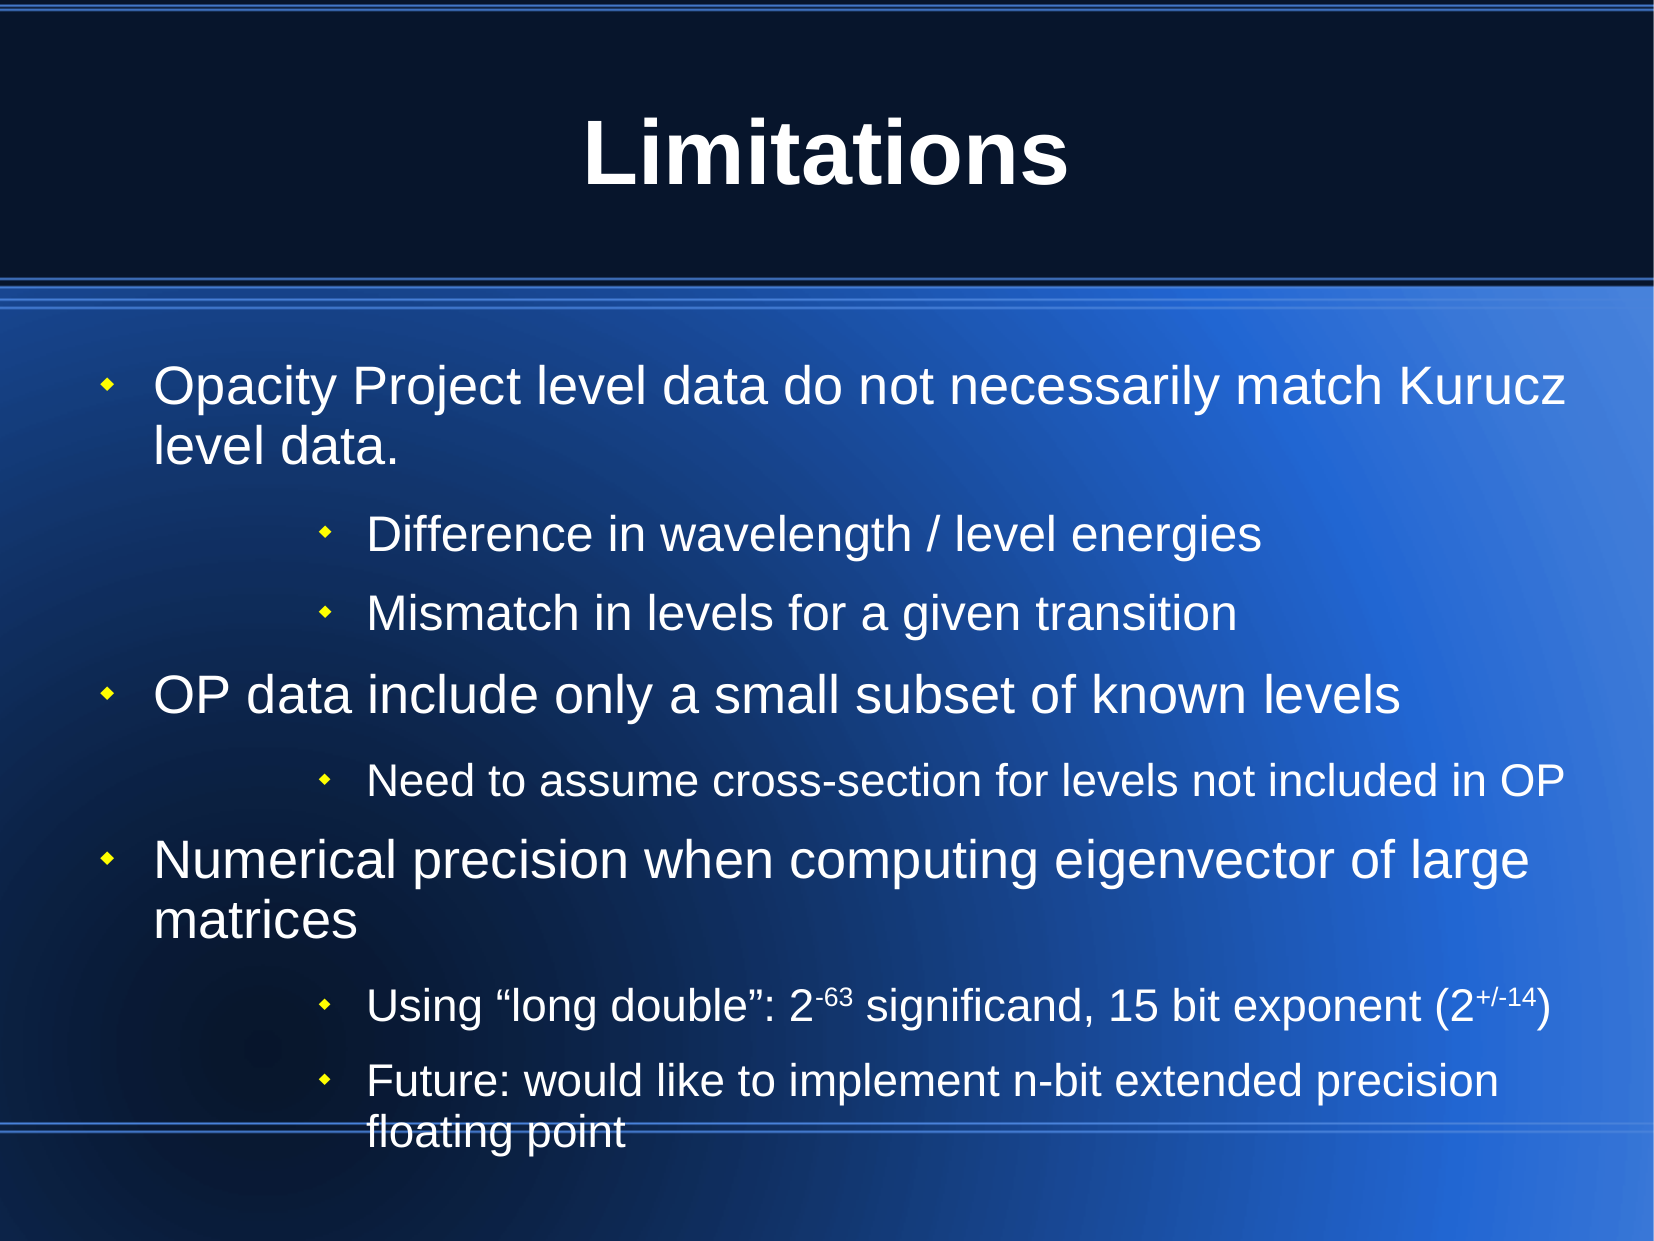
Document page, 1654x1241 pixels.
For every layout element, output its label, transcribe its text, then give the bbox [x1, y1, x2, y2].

title Limitations [82, 49, 1571, 257]
list Opacity Project level data do not necessarily match Kurucz level data. Difference in wavelength / level energies Mismatch in levels for a given transition OP data include only a small subset of known levels Need to assume cross-section for levels not included in OP Numerical precision when computing eigenvector of large matrices Using “long double”: 2-63 significand, 15 bit exponent (2+/-14) Future: would like to implement n-bit extended precision floating point [82, 355, 1571, 1158]
picture [0, 0, 1654, 1241]
